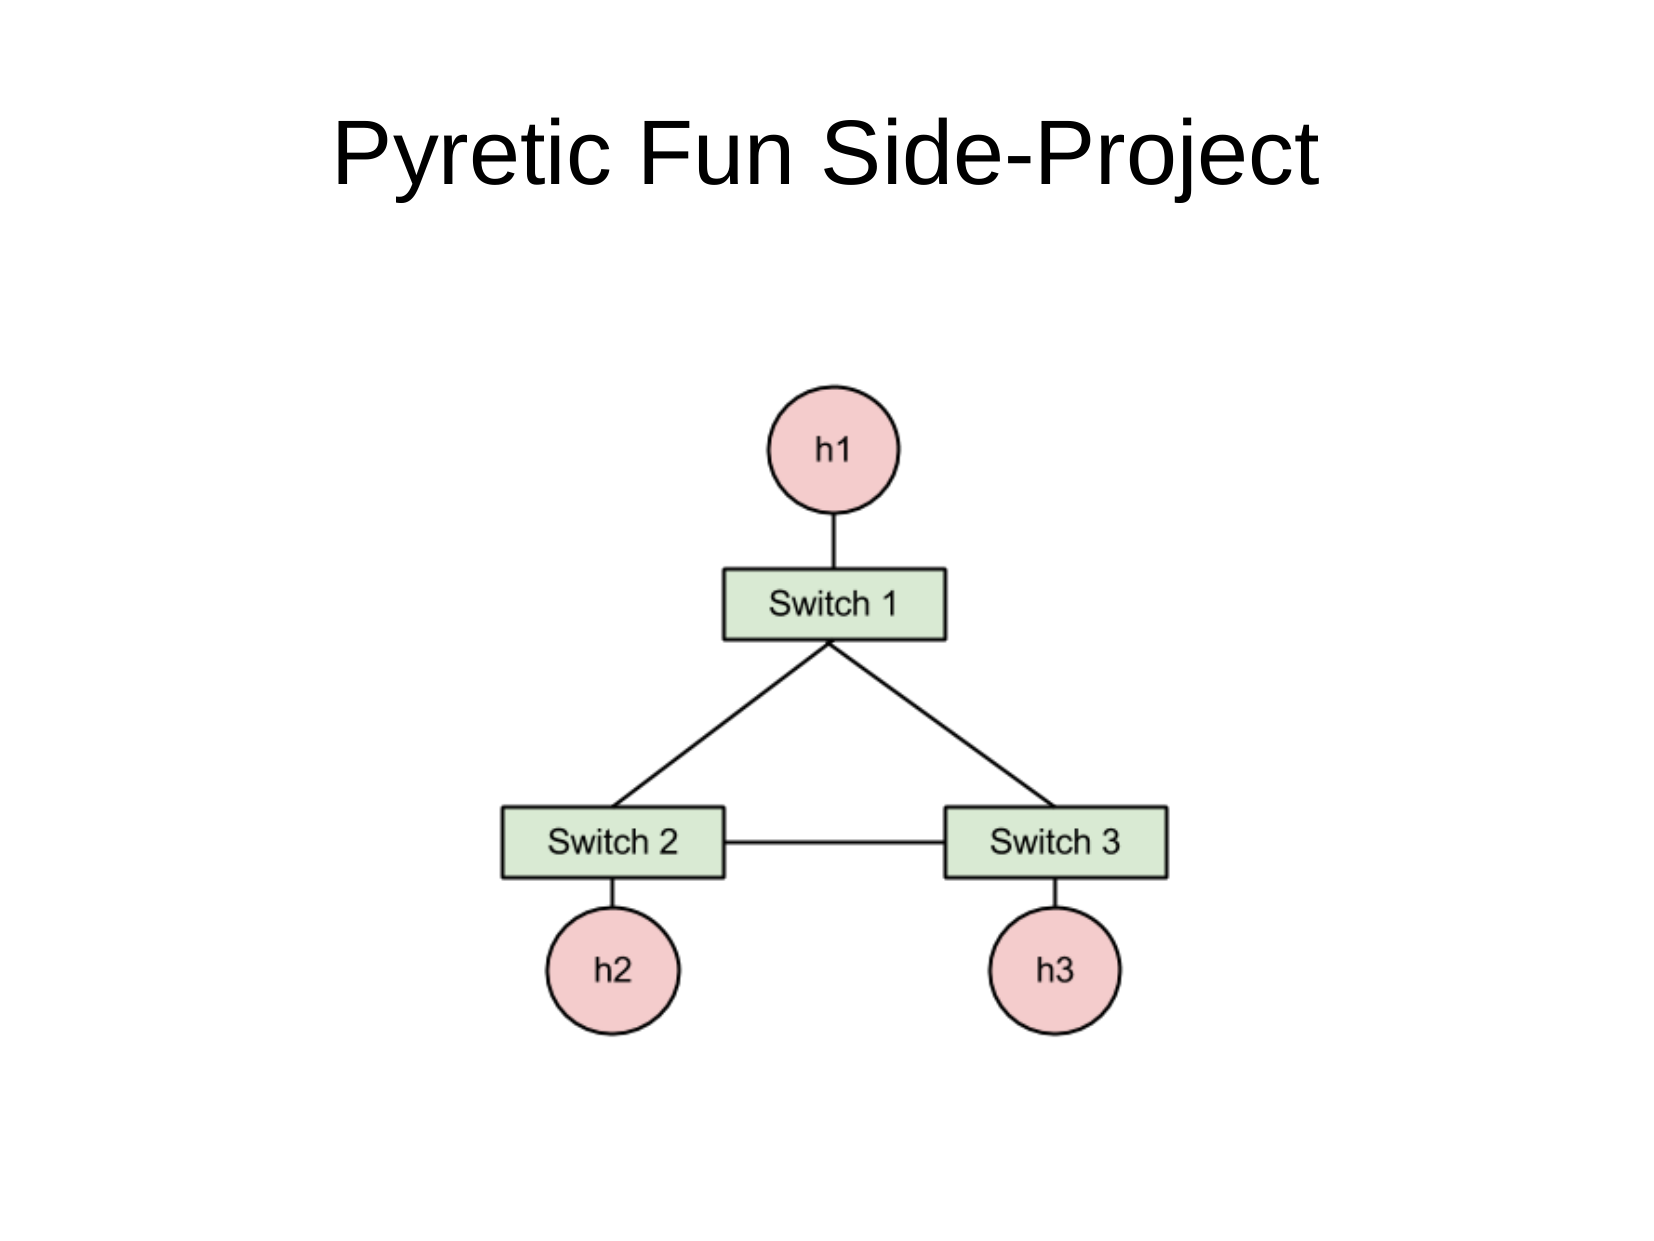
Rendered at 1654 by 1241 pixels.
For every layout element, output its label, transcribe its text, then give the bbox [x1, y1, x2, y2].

title Pyretic Fun Side-Project [82, 49, 1571, 191]
picture [0, 191, 1654, 1241]
